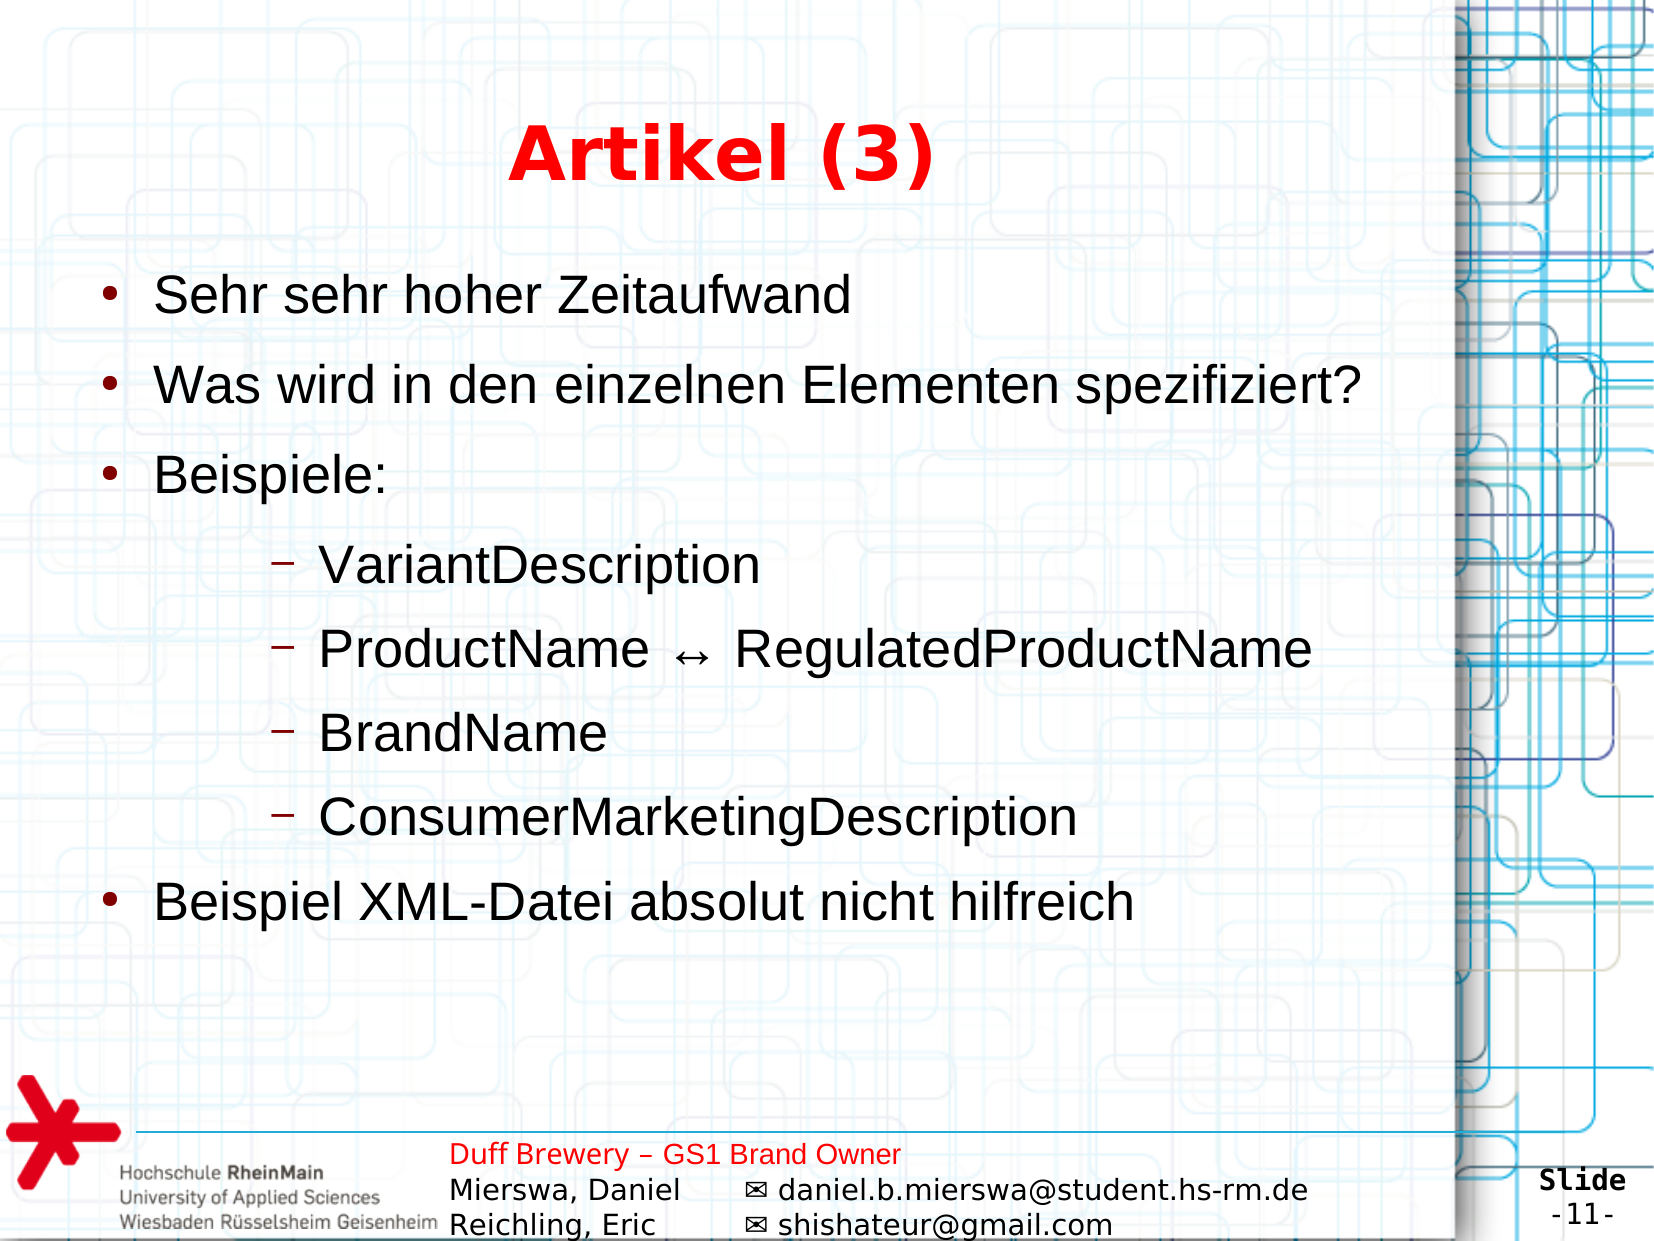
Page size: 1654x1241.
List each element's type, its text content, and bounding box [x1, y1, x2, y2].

picture [568, 1221, 577, 1233]
title Artikel (3) [29, 70, 1418, 239]
picture [0, 0, 1654, 1241]
picture [964, 1221, 973, 1233]
list Sehr sehr hoher Zeitaufwand Was wird in den einzelnen Elementen spezifiziert? Beispiele: VariantDescription ProductName ↔ RegulatedProductName BrandName ConsumerMarketingDescription Beispiel XML-Datei absolut nicht hilfreich [82, 264, 1418, 964]
